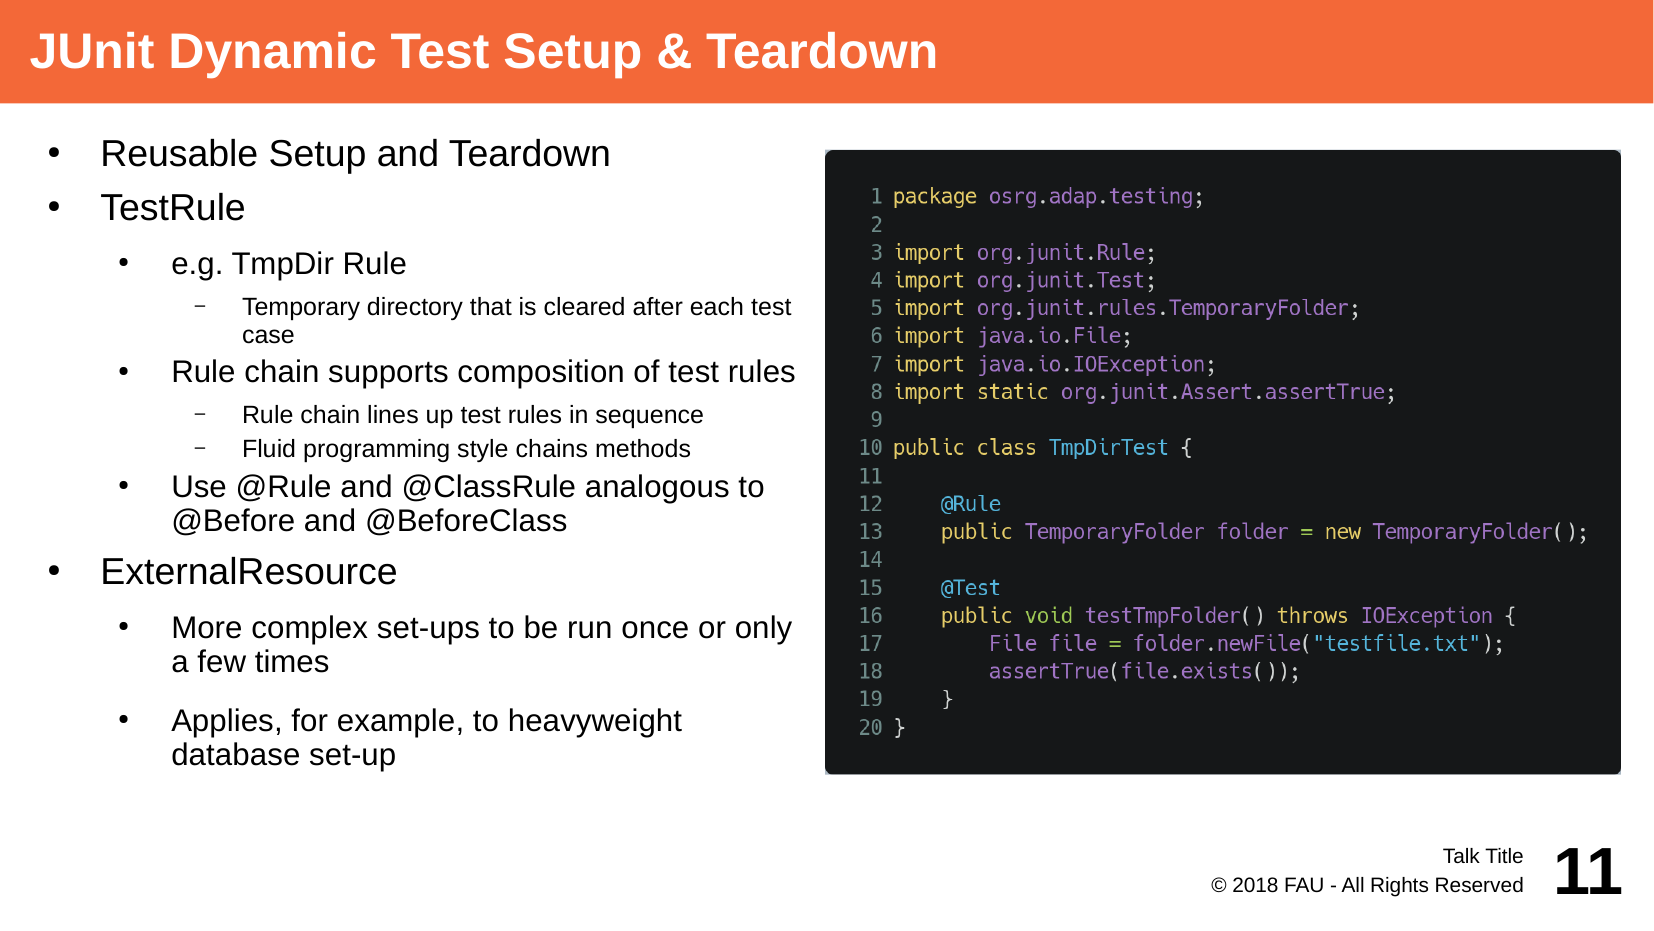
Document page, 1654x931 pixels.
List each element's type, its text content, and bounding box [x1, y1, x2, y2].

picture [825, 149, 1621, 775]
title JUnit Dynamic Test Setup & Teardown [0, 0, 1654, 104]
list Reusable Setup and Teardown TestRule e.g. TmpDir Rule Temporary directory that is cleared after each test case Rule chain supports composition of test rules Rule chain lines up test rules in sequence Fluid programming style chains methods Use @Rule and @ClassRule analogous to @Before and @BeforeClass ExternalResource More complex set-ups to be run once or only a few times Applies, for example, to heavyweight database set-up [29, 132, 811, 813]
